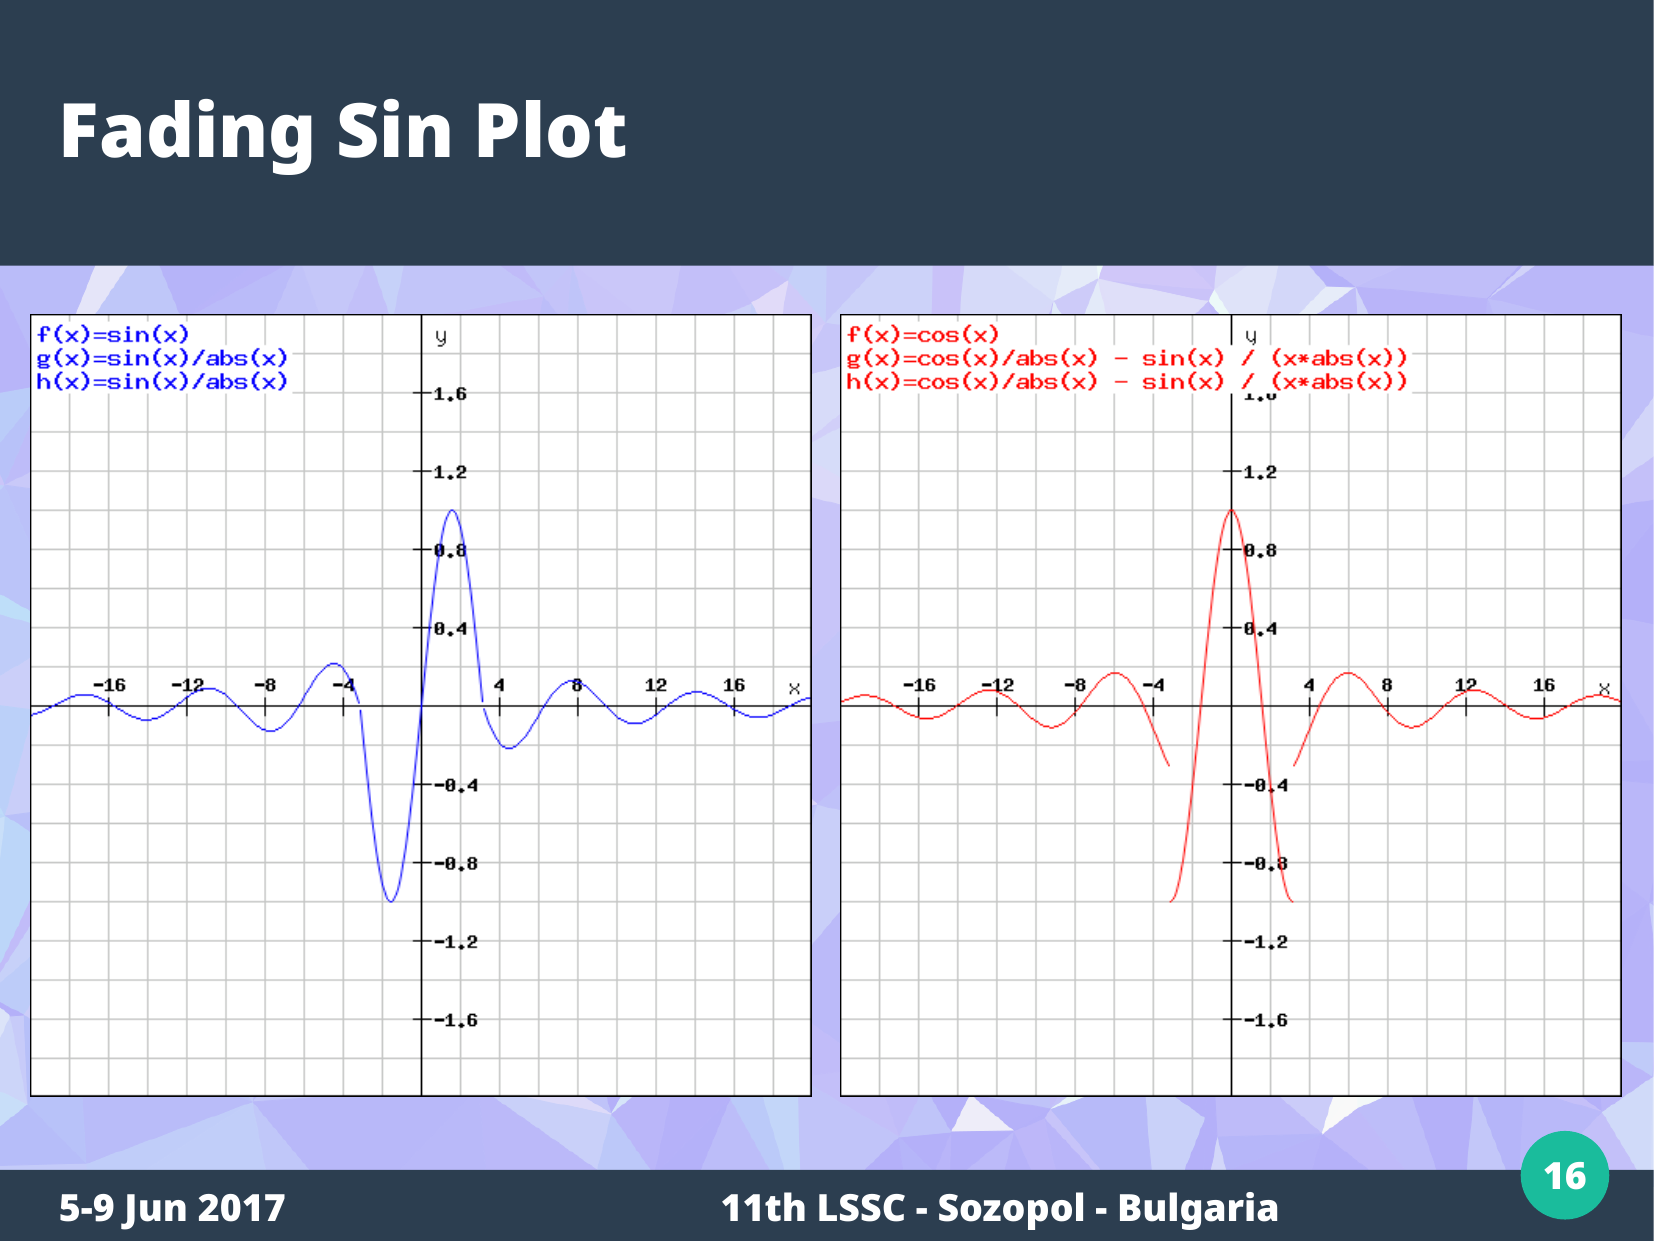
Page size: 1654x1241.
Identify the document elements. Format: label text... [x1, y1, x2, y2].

title Fading Sin Plot [59, 49, 1595, 207]
picture [0, 266, 1654, 1169]
